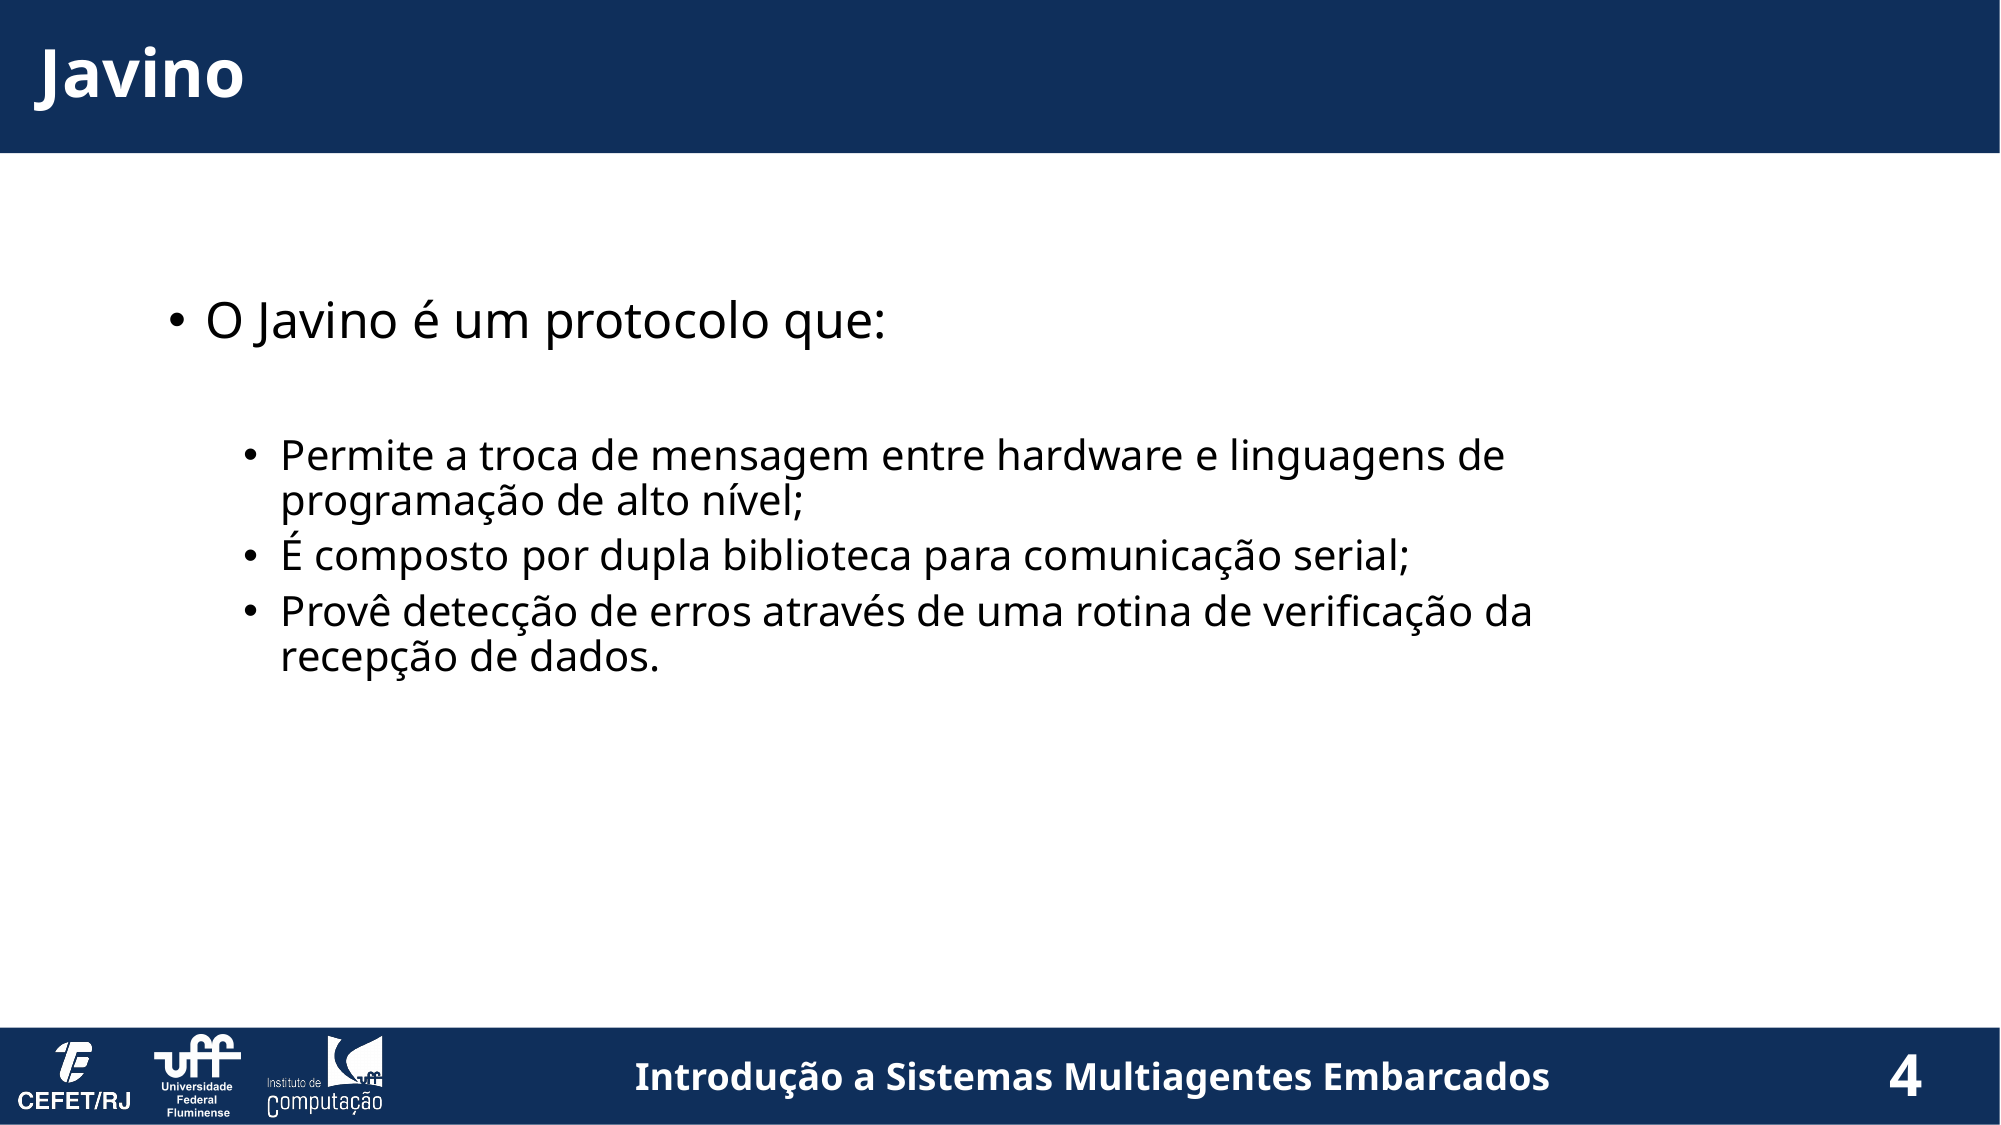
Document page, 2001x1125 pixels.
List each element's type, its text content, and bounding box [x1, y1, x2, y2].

picture [265, 1063, 384, 1118]
picture [153, 1063, 242, 1122]
picture [18, 1021, 130, 1125]
text_box O Javino é um protocolo que: Permite a troca de mensagem entre hardware e linguagens de programação de alto nível; É composto por dupla biblioteca para comunicação serial; Provê detecção de erros através de uma rotina de verificação da recepção de dados. [153, 287, 1654, 1063]
text_box Javino [25, 23, 2000, 119]
